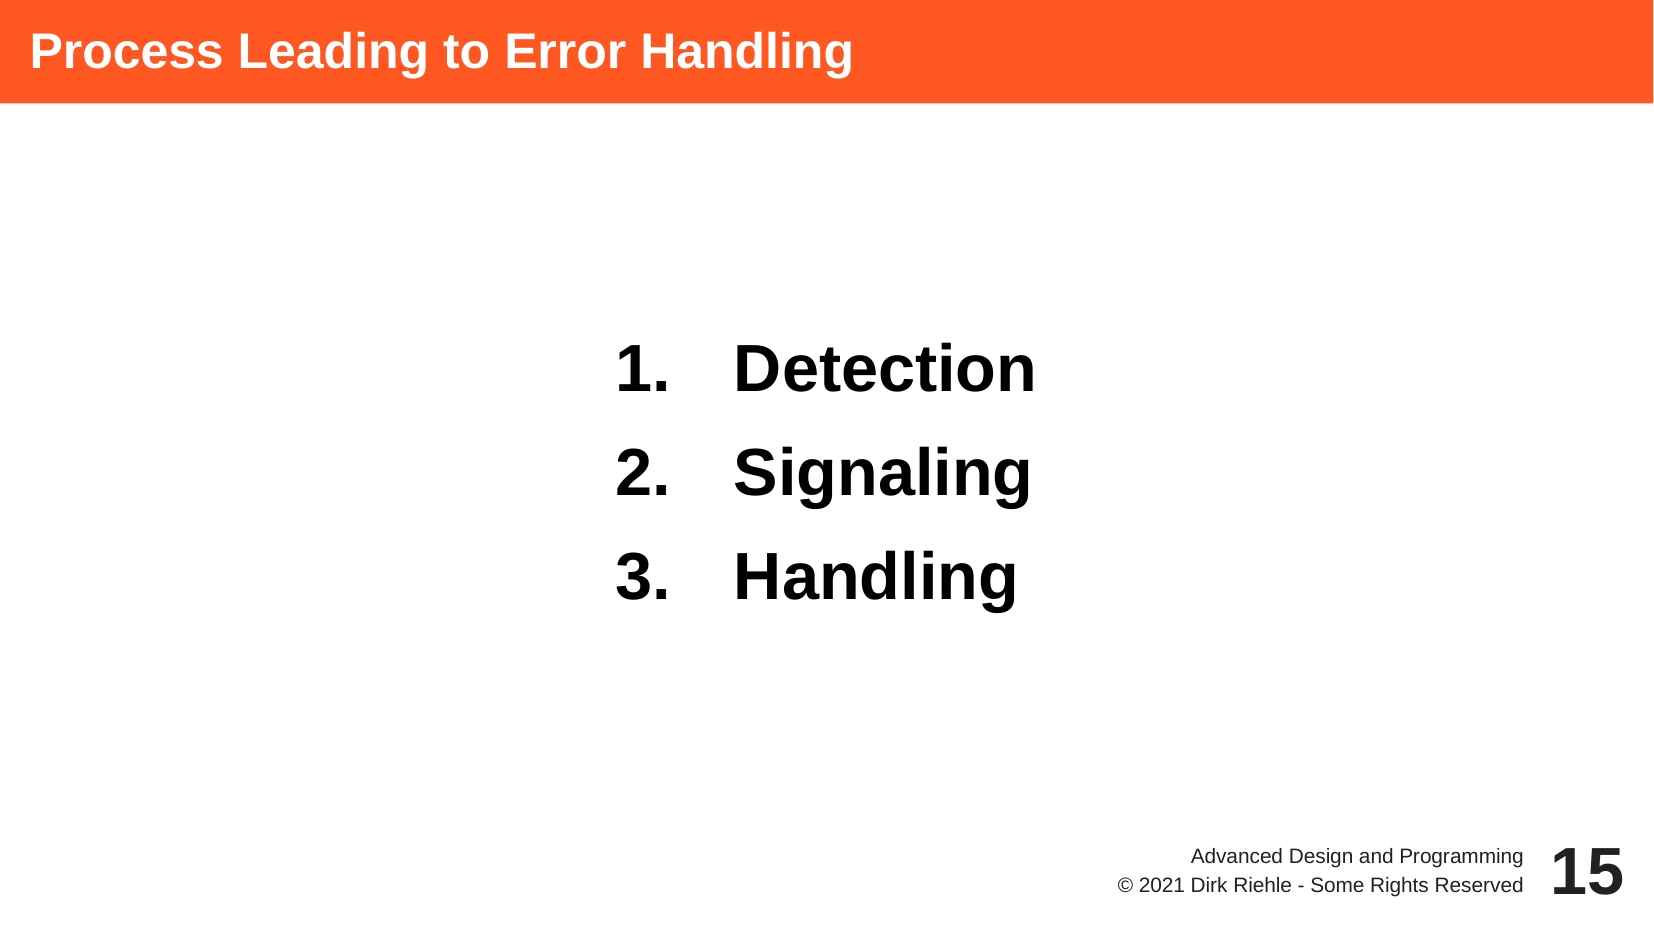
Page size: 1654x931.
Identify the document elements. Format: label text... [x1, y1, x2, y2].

subtitle Detection Signaling Handling [29, 132, 1625, 813]
title Process Leading to Error Handling [0, 0, 1654, 104]
